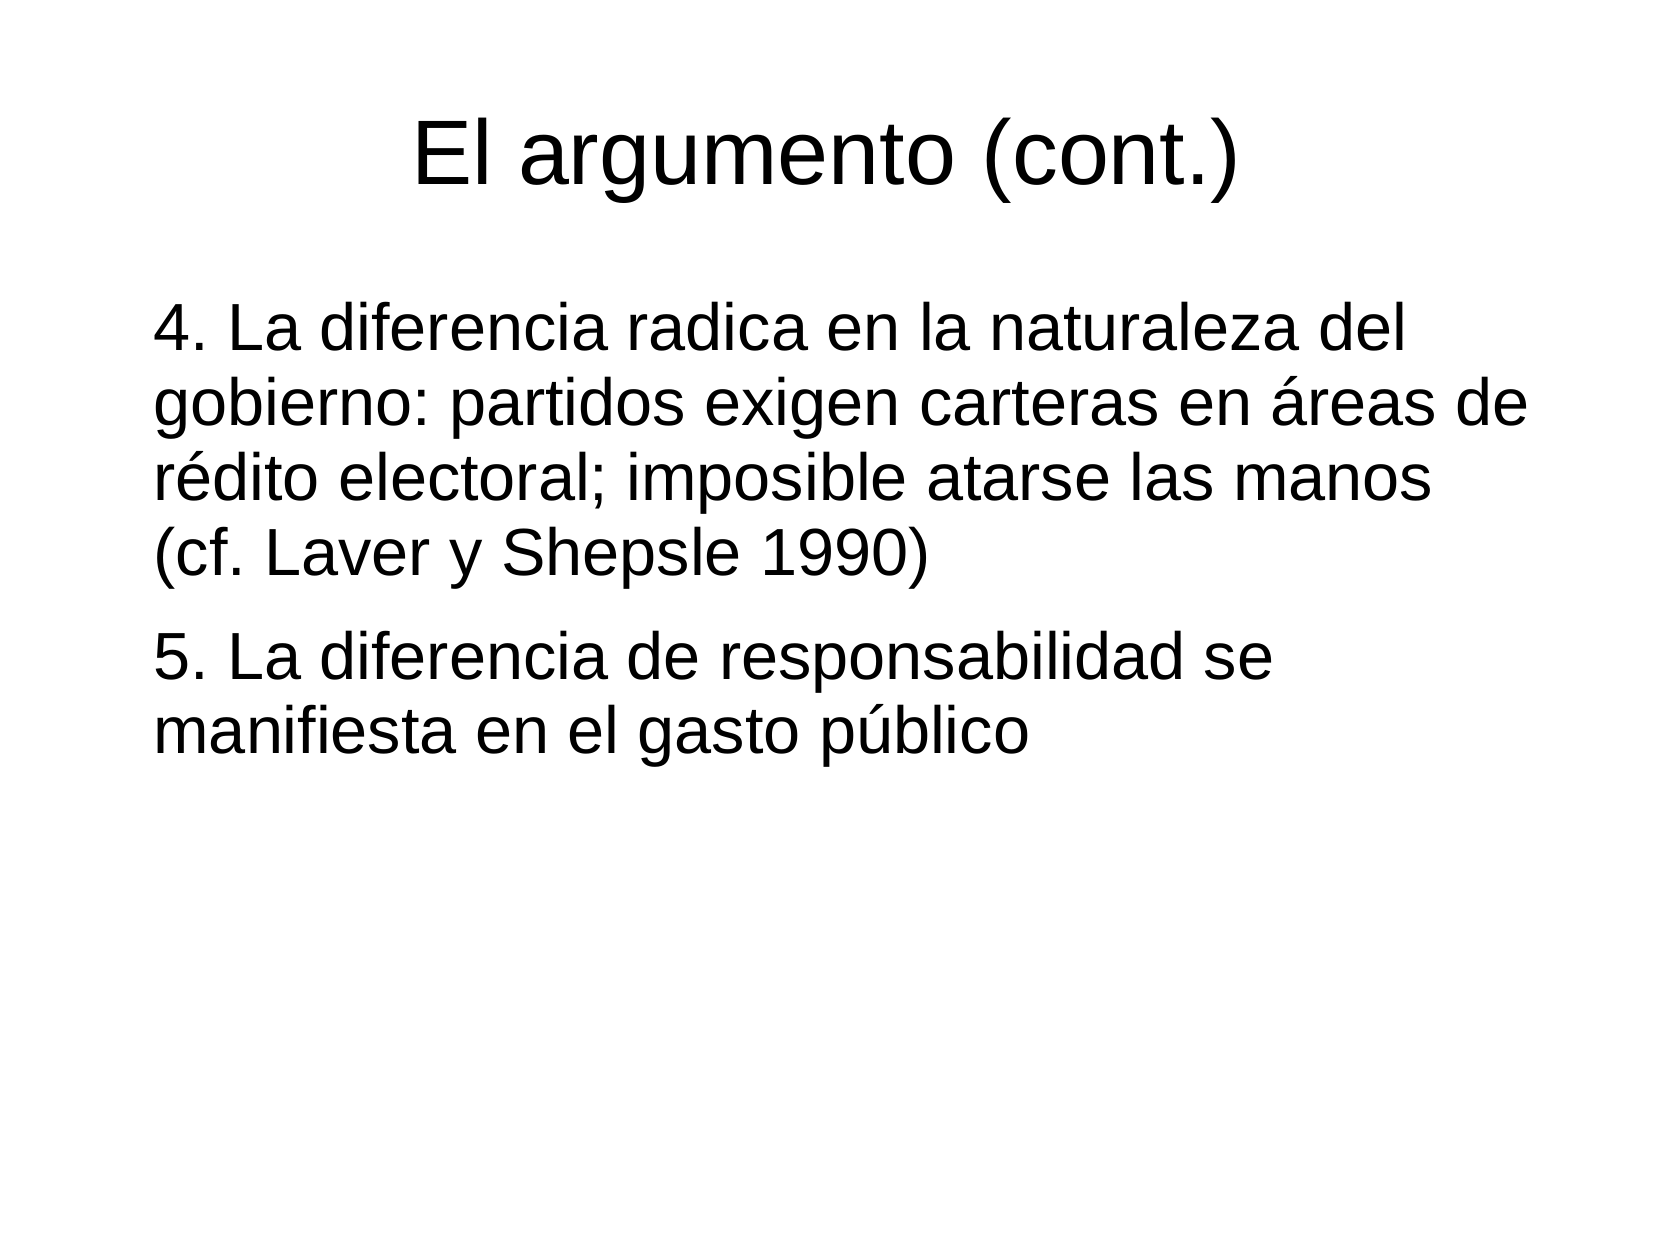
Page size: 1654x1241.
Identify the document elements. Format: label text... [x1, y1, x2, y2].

title El argumento (cont.) [82, 49, 1571, 257]
list 4. La diferencia radica en la naturaleza del gobierno: partidos exigen carteras en áreas de rédito electoral; imposible atarse las manos (cf. Laver y Shepsle 1990) 5. La diferencia de responsabilidad se manifiesta en el gasto público [82, 290, 1571, 1010]
